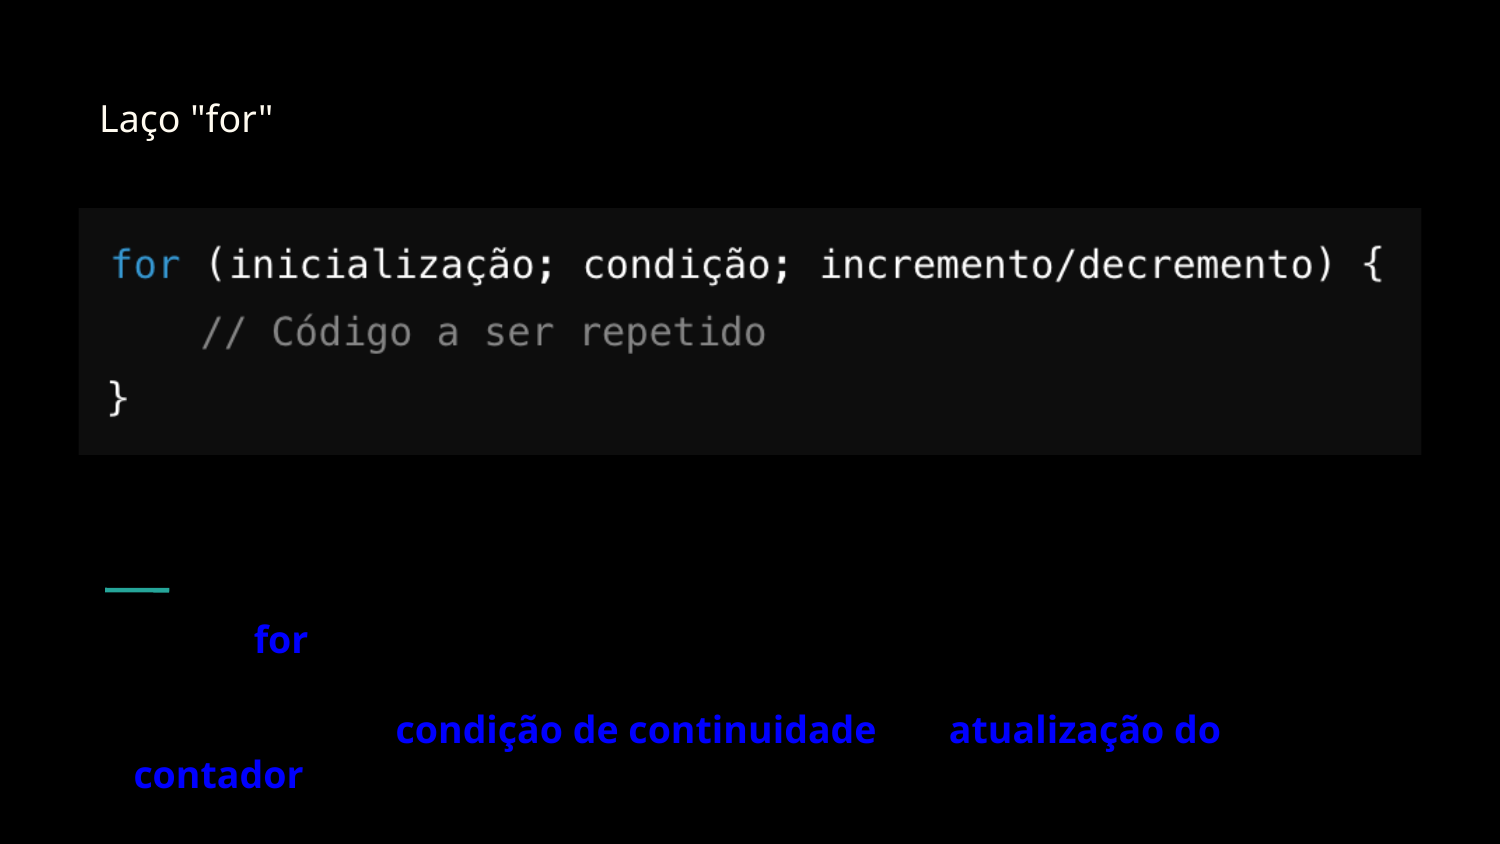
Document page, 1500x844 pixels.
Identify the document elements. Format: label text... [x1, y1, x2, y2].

text_box O laço for é usado quando sabemos antecipadamente quantas vezes queremos executar um bloco de código. A sintaxe do for inclui a inicialização, a condição de continuidade e a atualização do contador. [118, 601, 1416, 812]
title Laço "for" [84, 40, 840, 156]
picture [78, 208, 1422, 455]
